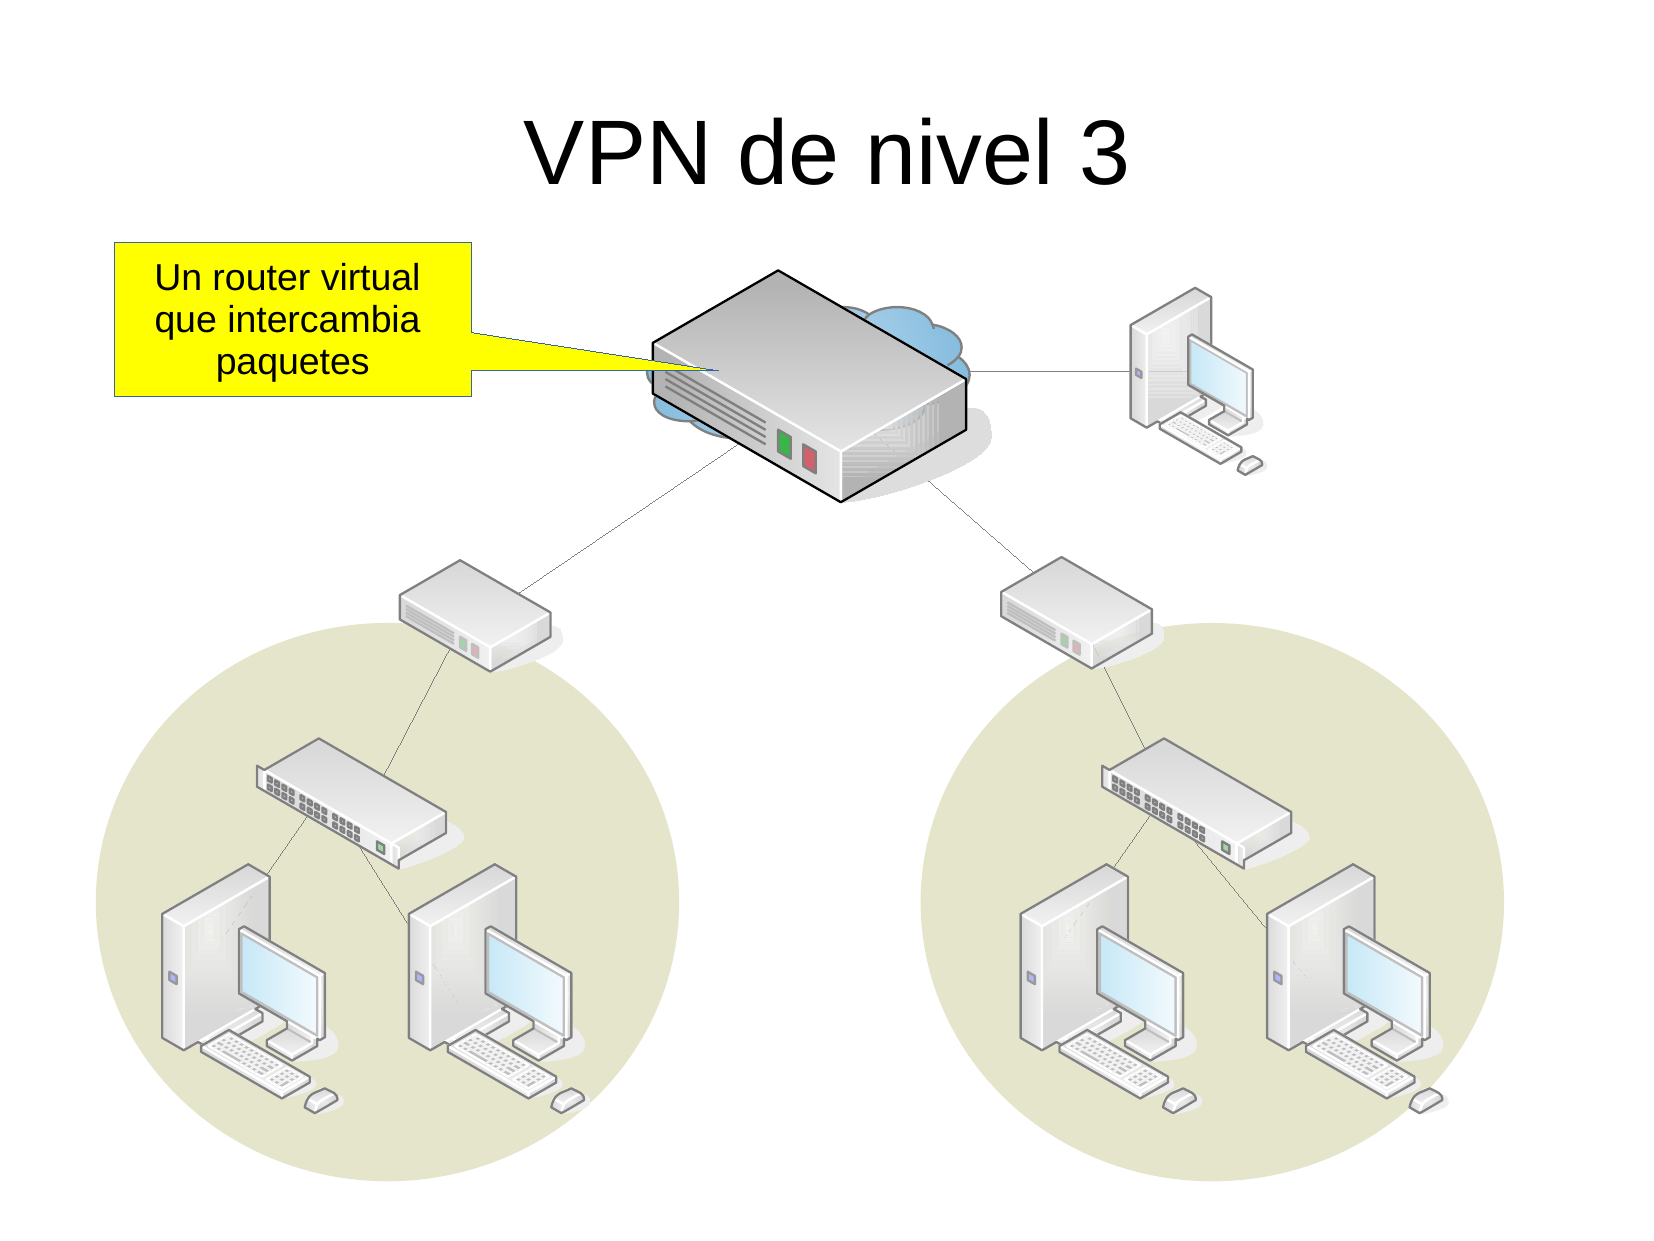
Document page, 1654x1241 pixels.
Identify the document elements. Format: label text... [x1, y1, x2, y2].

title VPN de nivel 3 [83, 49, 1572, 242]
text_box [53, 242, 1598, 1208]
text_box Un router virtual que intercambia paquetes [114, 242, 719, 397]
text_box [655, 273, 964, 500]
